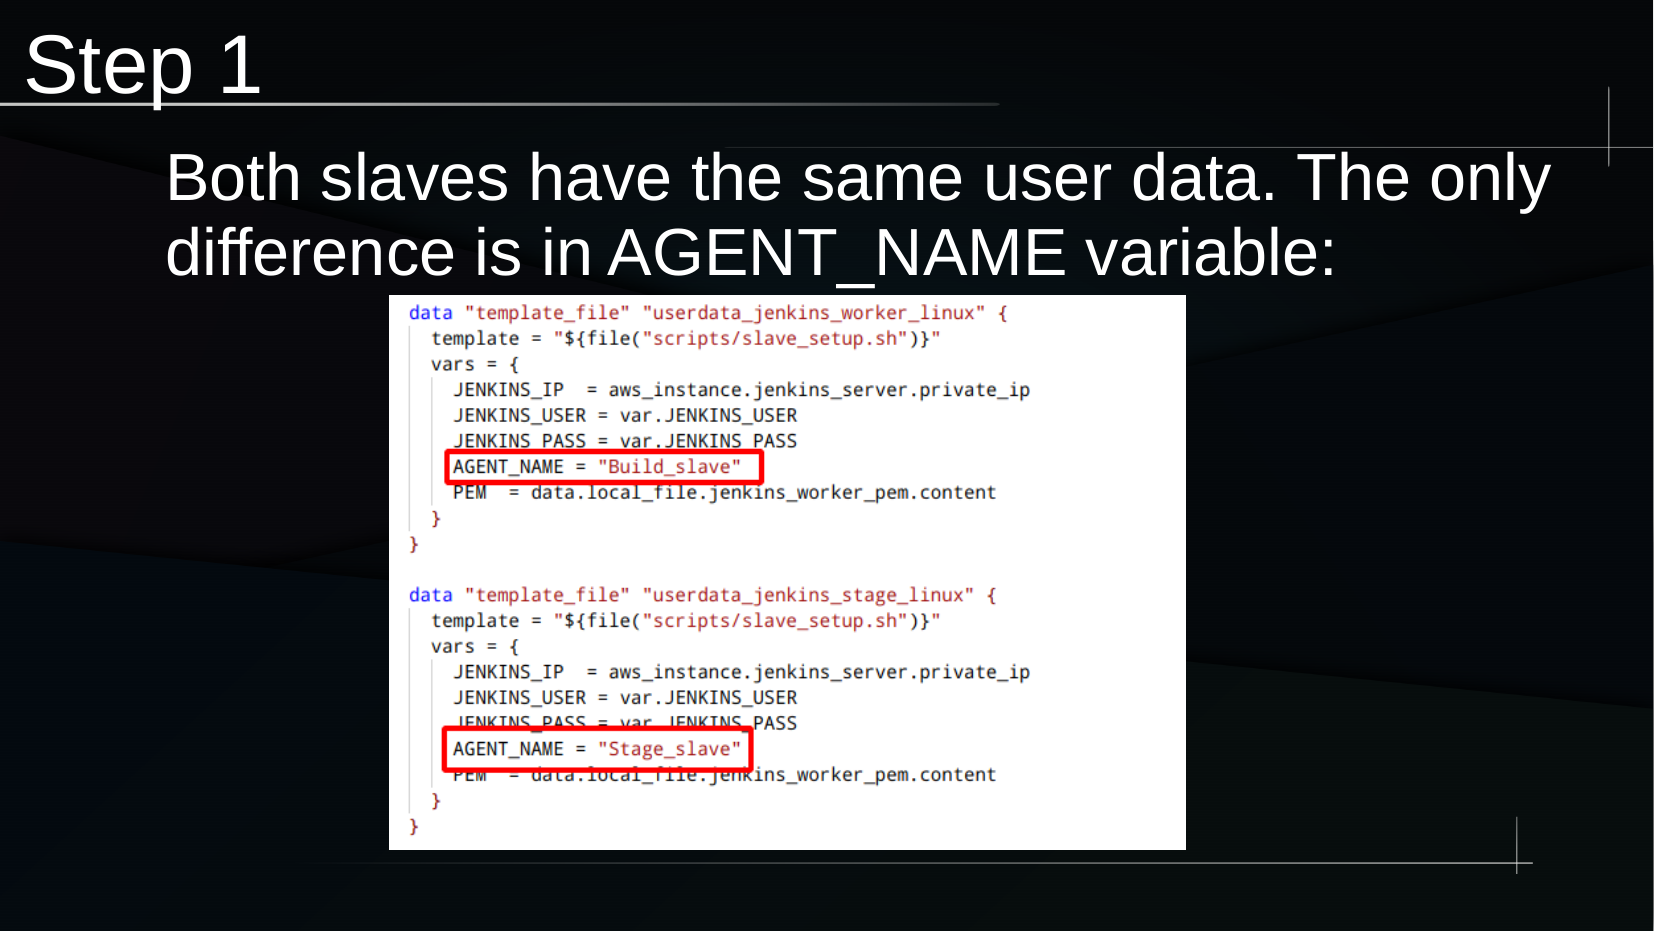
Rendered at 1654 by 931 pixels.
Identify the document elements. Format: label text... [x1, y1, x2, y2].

title Step 1 [23, 11, 1589, 119]
list Both slaves have the same user data. The only difference is in AGENT_NAME variable: [94, 35, 1583, 675]
picture [0, 0, 1654, 931]
